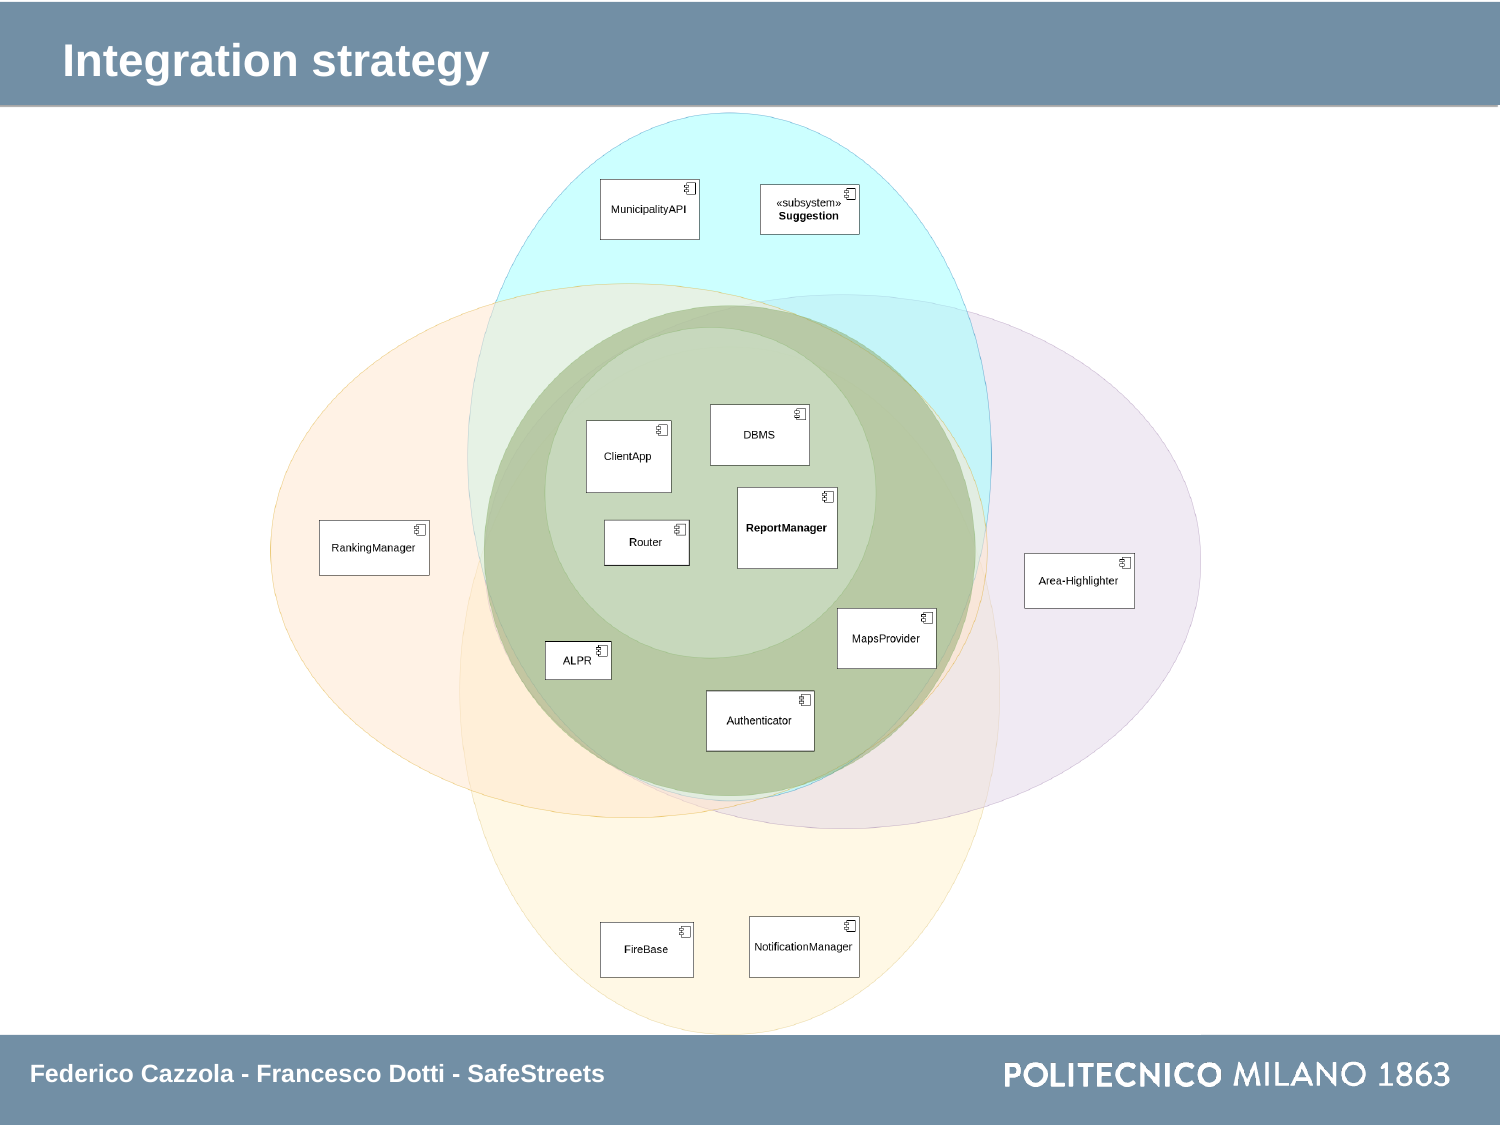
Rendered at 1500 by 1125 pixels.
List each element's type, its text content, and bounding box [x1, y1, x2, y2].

picture [270, 112, 1201, 1036]
title Integration strategy [47, 22, 1455, 161]
picture [998, 1049, 1456, 1098]
